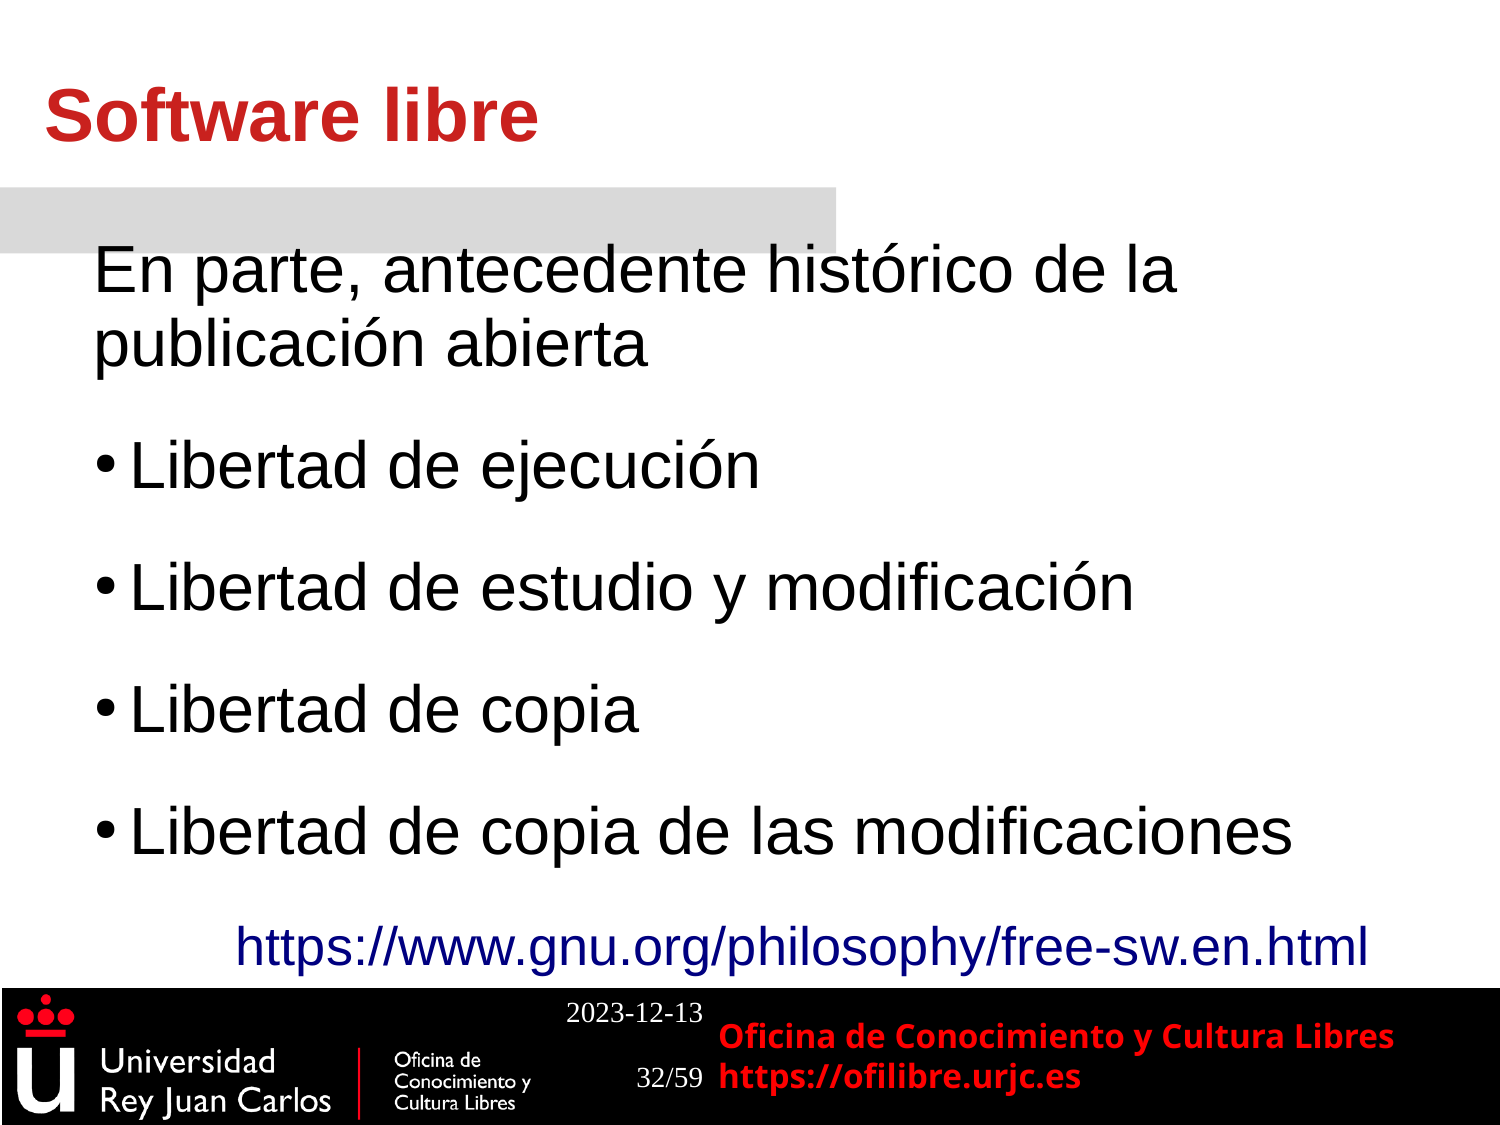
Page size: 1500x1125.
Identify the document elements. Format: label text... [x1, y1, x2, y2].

title [75, 7, 1425, 196]
text_box Software libre [30, 66, 1036, 249]
text_box En parte, antecedente histórico de la publicación abierta Libertad de ejecución Libertad de estudio y modificación Libertad de copia Libertad de copia de las modificaciones https://www.gnu.org/philosophy/free-sw.en.html [78, 224, 1386, 985]
picture [17, 994, 531, 1120]
